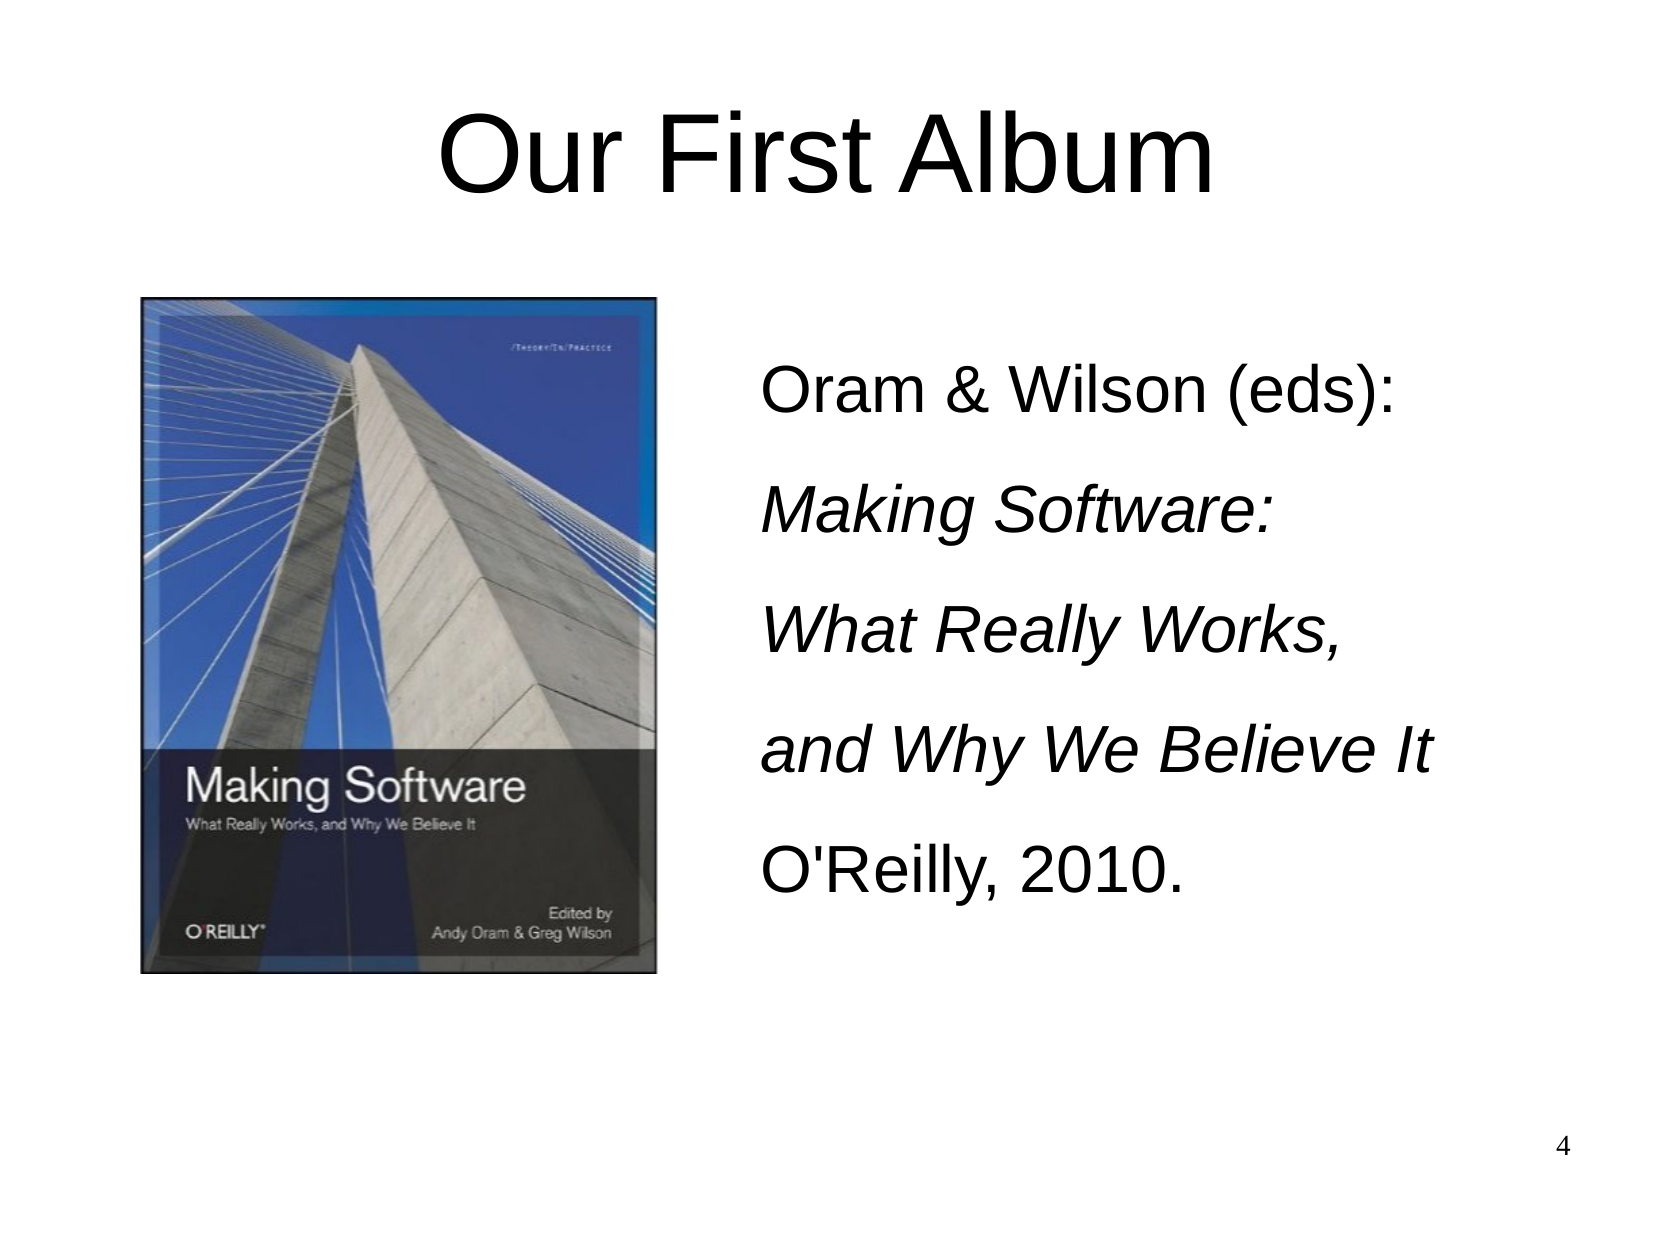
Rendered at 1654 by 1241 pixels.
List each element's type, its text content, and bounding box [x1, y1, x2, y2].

text_box Oram & Wilson (eds): Making Software: What Really Works, and Why We Believe It O'Reilly, 2010. [745, 297, 1559, 914]
picture [140, 297, 659, 974]
title Our First Album [82, 49, 1571, 257]
